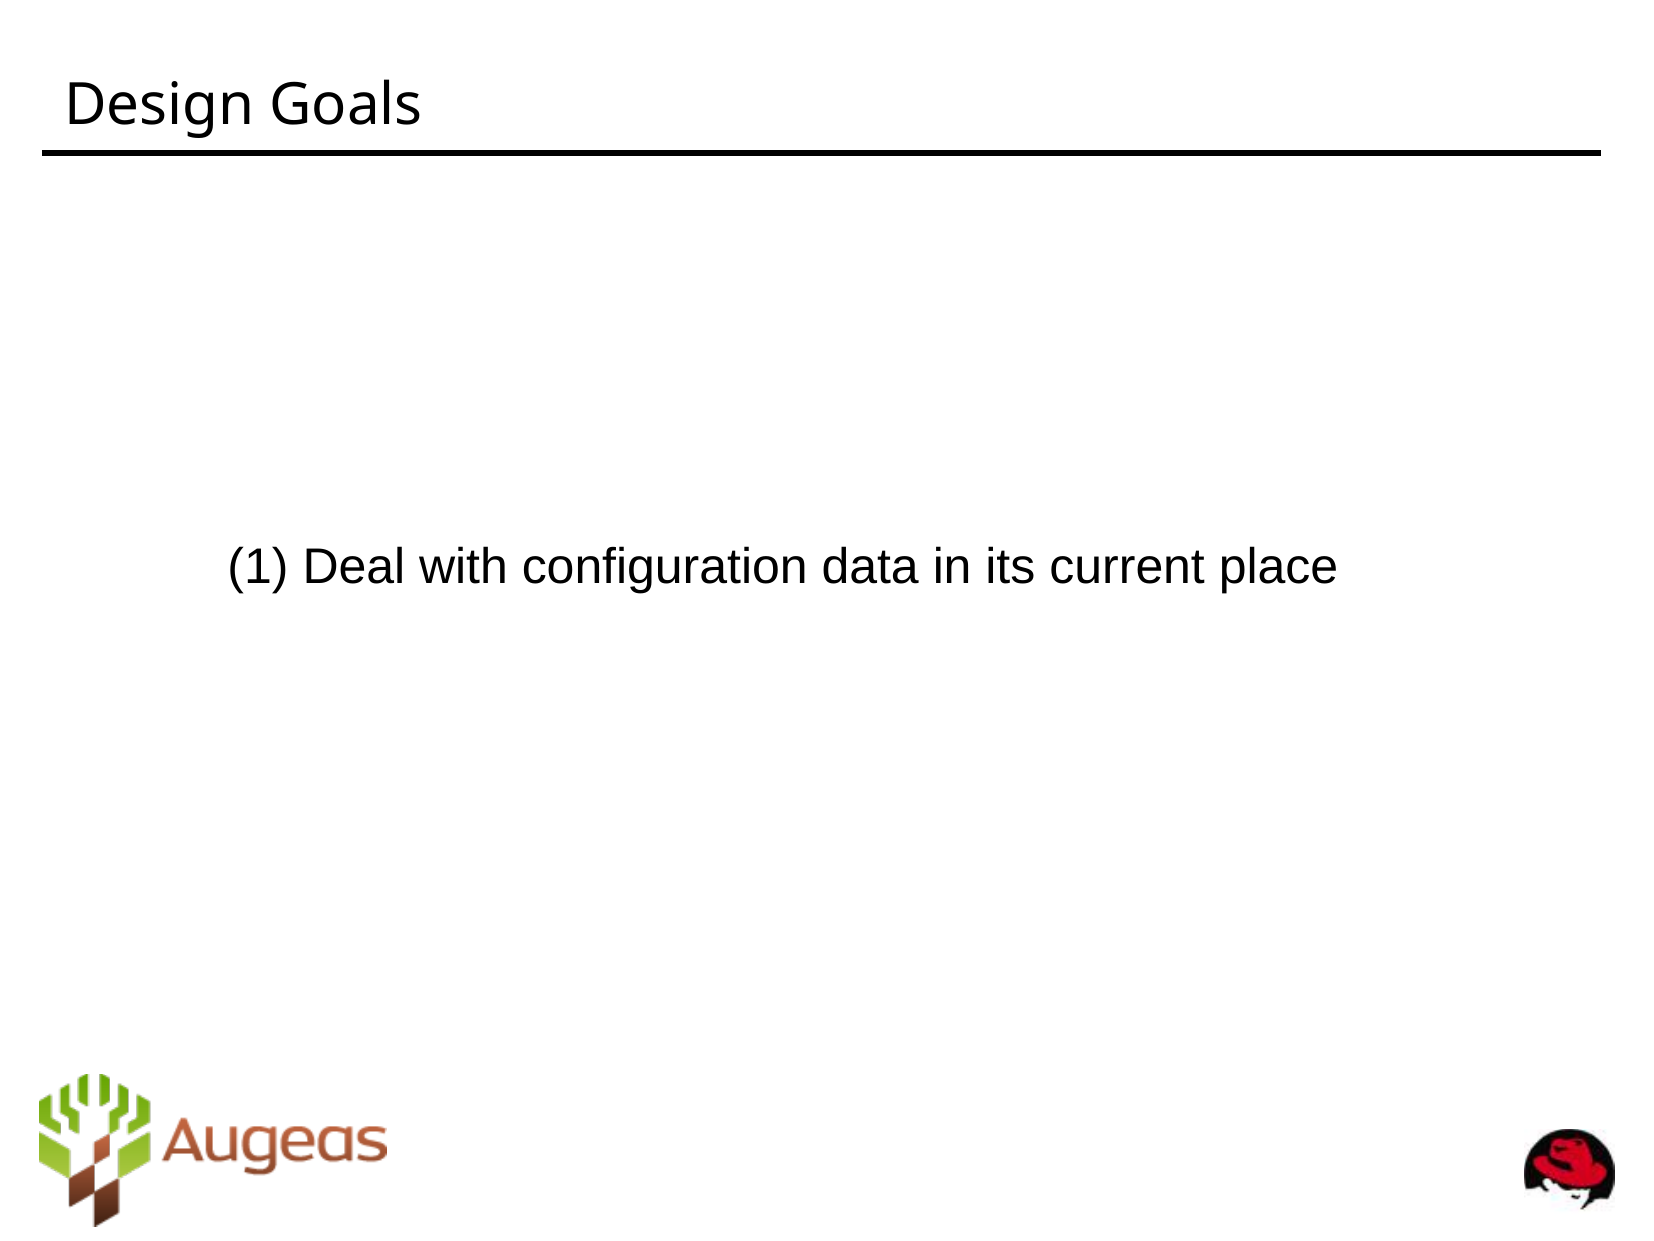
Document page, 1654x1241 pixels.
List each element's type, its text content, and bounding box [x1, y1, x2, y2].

picture [39, 1074, 387, 1227]
title Design Goals [64, 42, 1496, 161]
list (1) Deal with configuration data in its current place [71, 180, 1495, 1089]
picture [1524, 1129, 1615, 1220]
